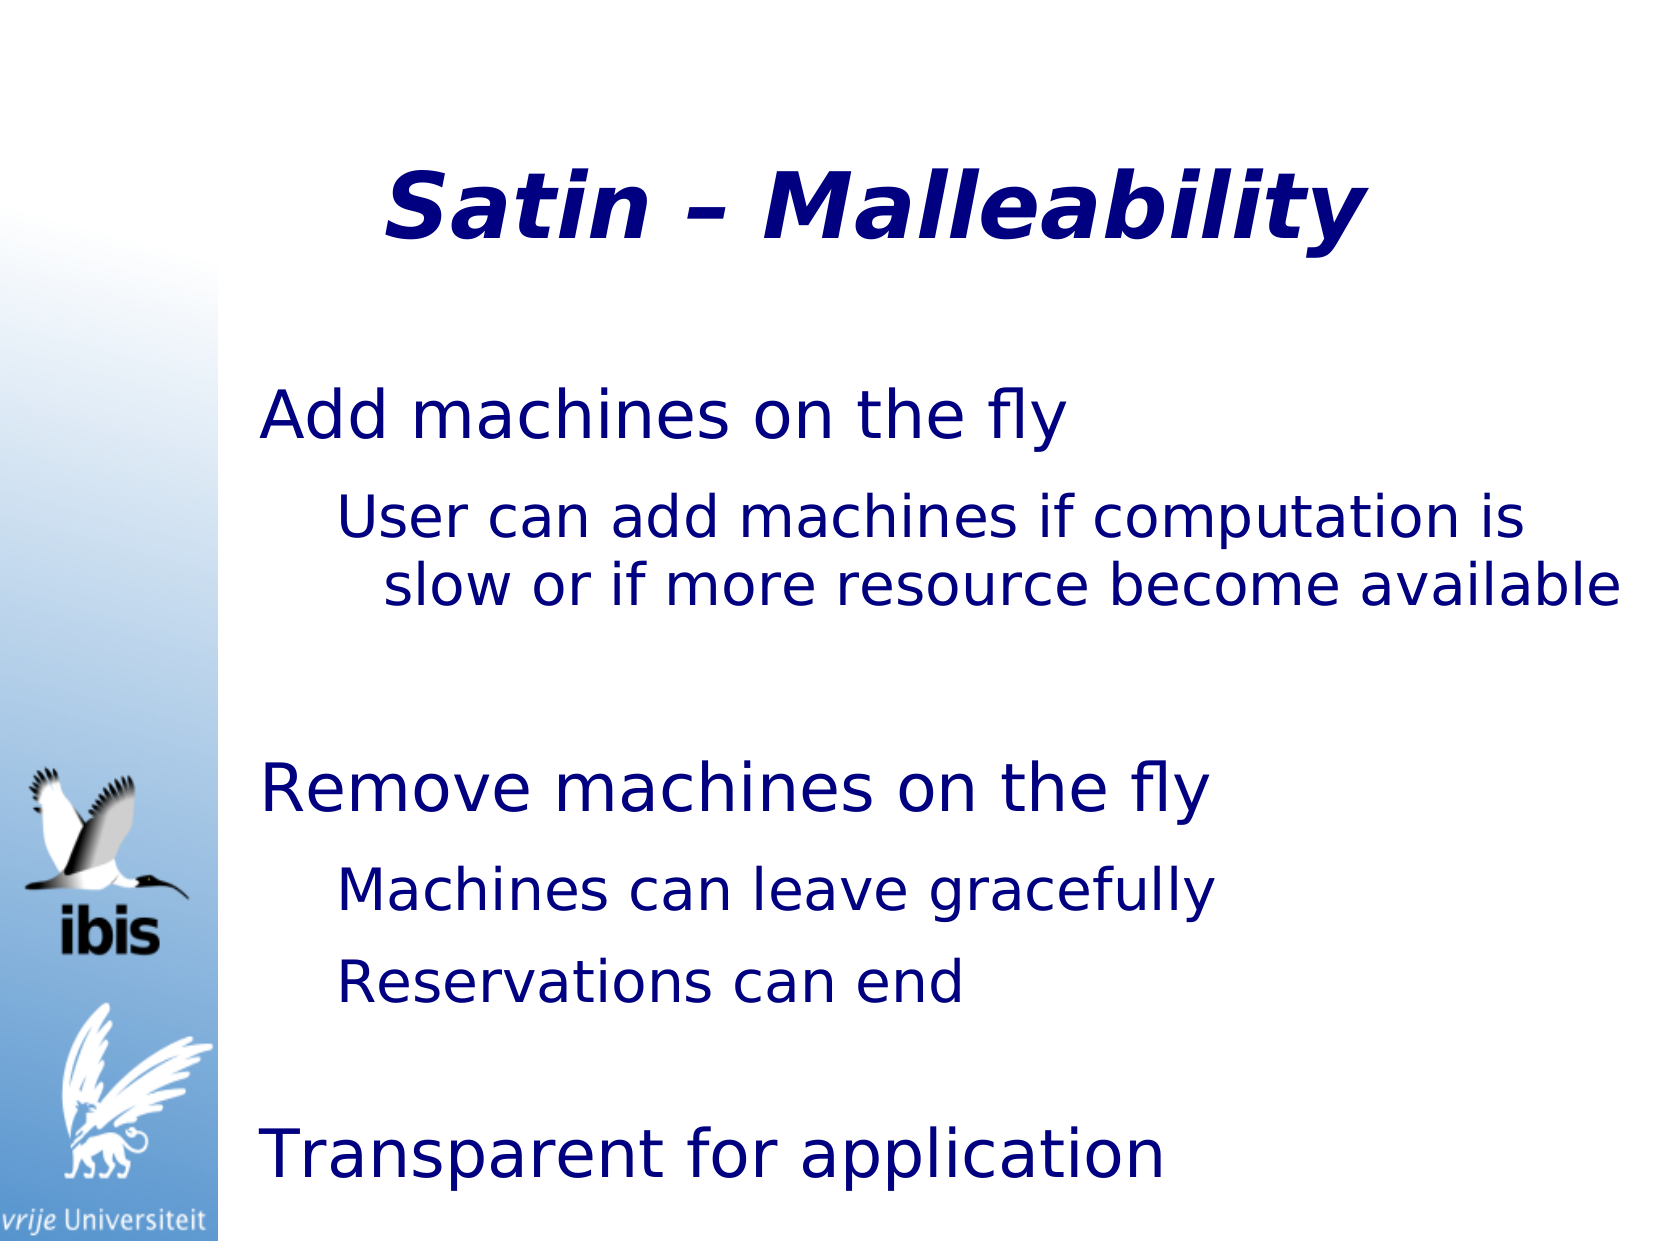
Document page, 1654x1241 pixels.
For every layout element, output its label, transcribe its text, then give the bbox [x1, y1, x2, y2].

picture [0, 0, 218, 1241]
title Satin – Malleability [219, 102, 1534, 311]
list Add machines on the fly User can add machines if computation is slow or if more resource become available Remove machines on the fly Machines can leave gracefully Reservations can end Transparent for application [241, 376, 1654, 1241]
